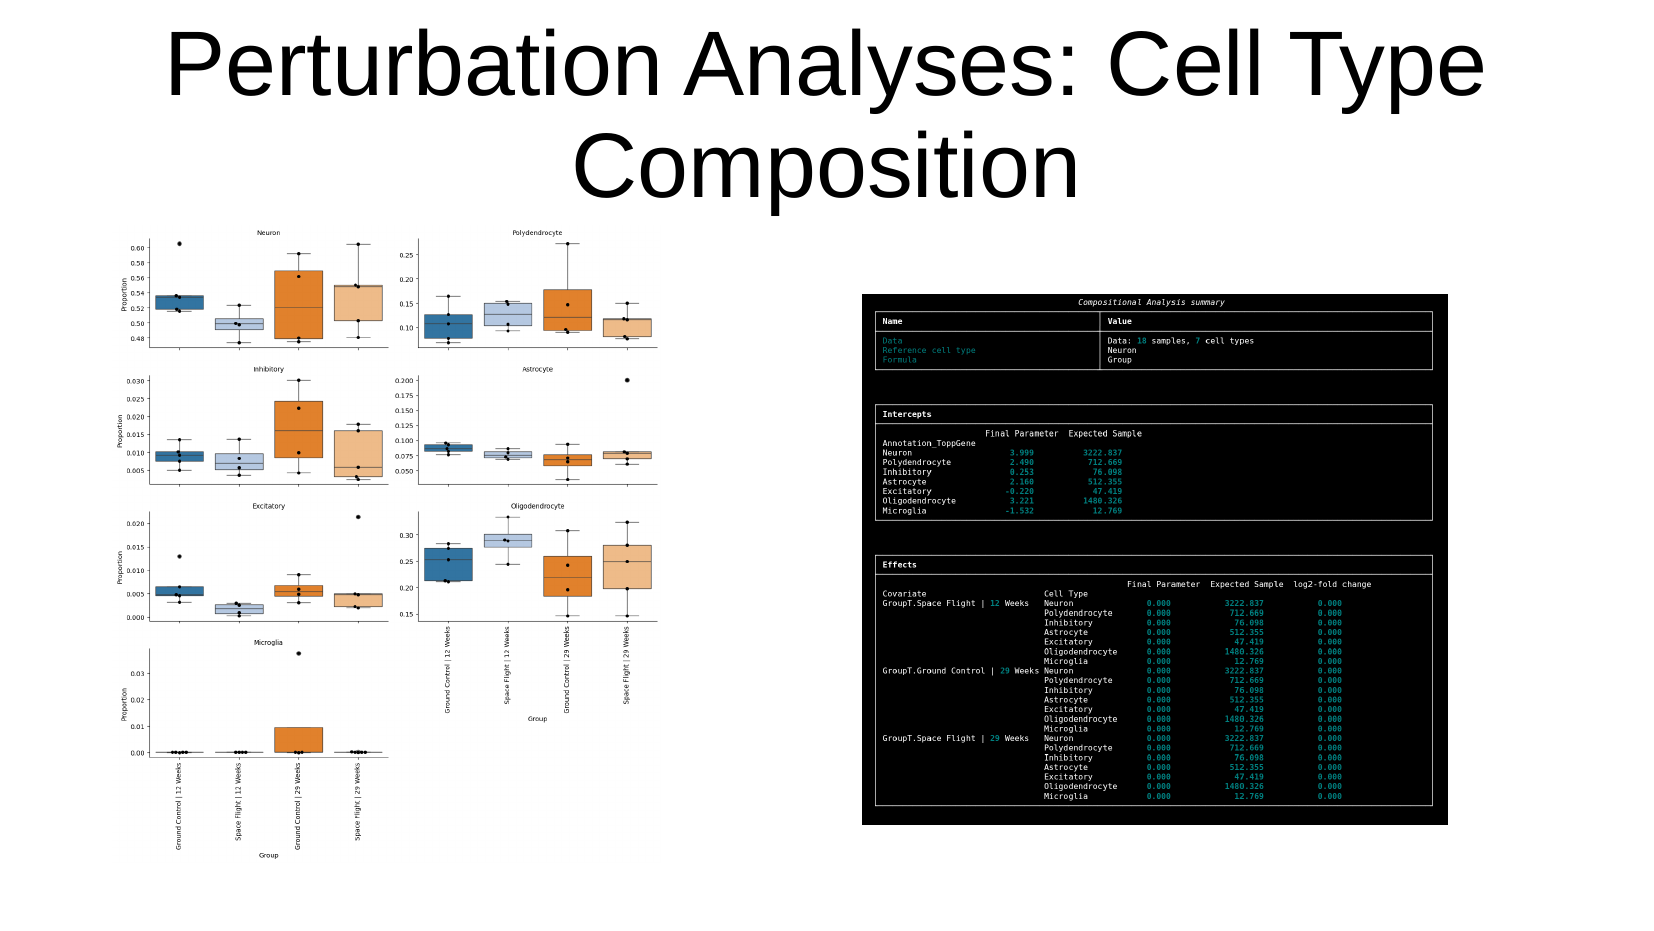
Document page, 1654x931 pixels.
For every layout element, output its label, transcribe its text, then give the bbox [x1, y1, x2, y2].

picture [862, 294, 1448, 826]
picture [112, 225, 661, 863]
title Perturbation Analyses: Cell Type Composition [82, 12, 1571, 218]
